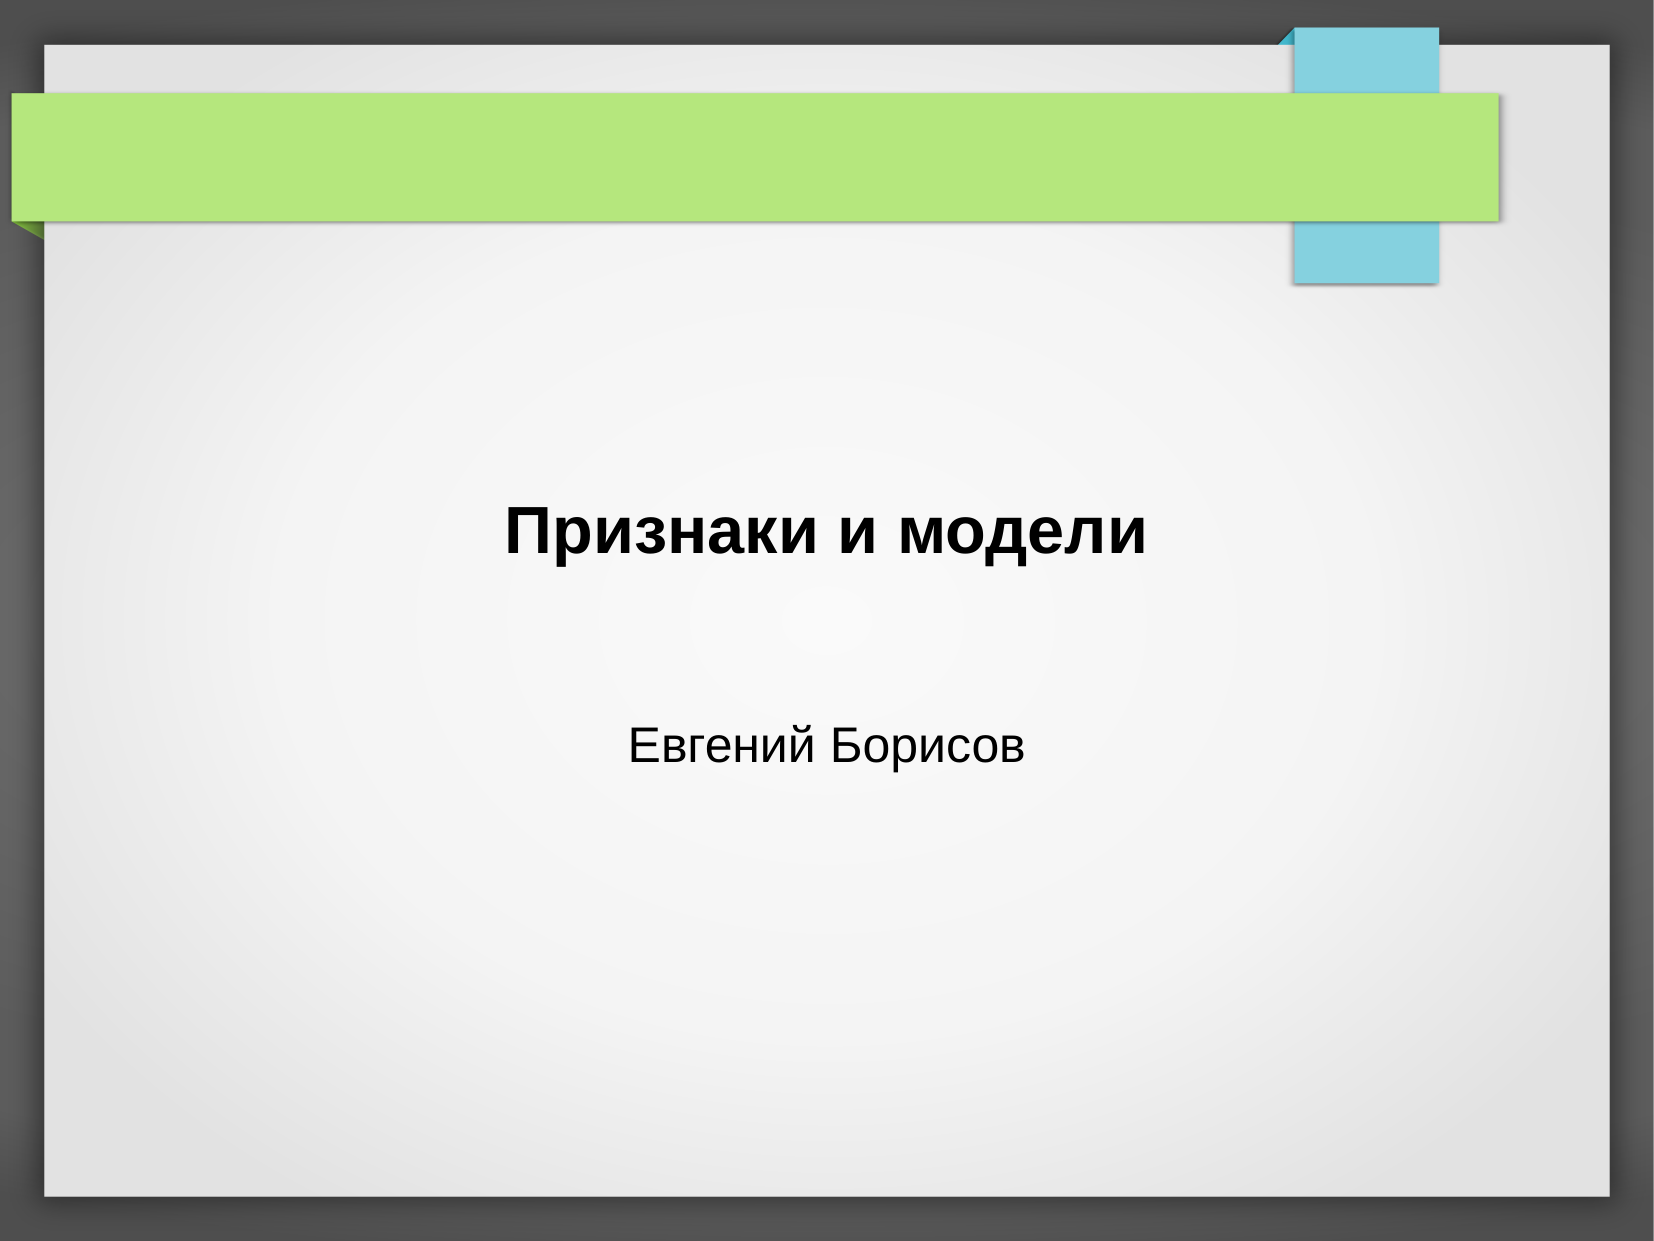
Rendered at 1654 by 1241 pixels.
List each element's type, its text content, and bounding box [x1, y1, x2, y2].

picture [0, 0, 1654, 1241]
subtitle Признаки и модели Евгений Борисов [82, 290, 1571, 1010]
